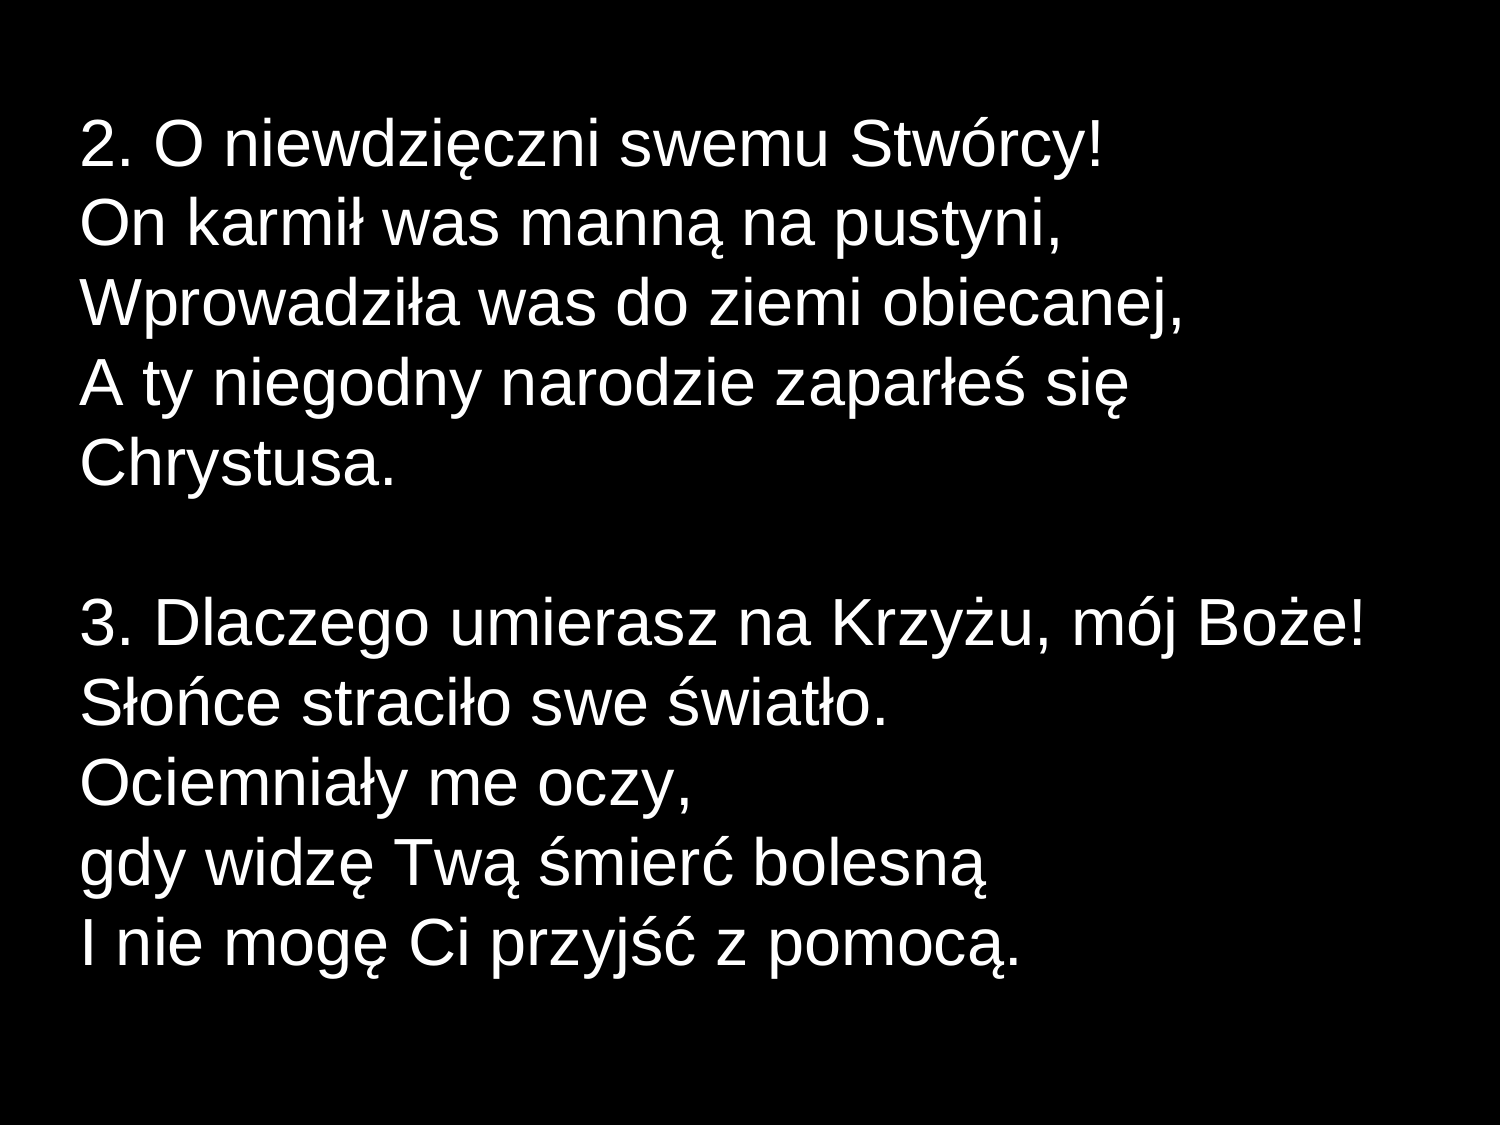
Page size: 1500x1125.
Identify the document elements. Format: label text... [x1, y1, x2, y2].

text_box 2. O niewdzięczni swemu Stwórcy! On karmił was manną na pustyni, Wprowadziła was do ziemi obiecanej, A ty niegodny narodzie zaparłeś się Chrystusa. 3. Dlaczego umierasz na Krzyżu, mój Boże! Słońce straciło swe światło. Ociemniały me oczy, gdy widzę Twą śmierć bolesną I nie mogę Ci przyjść z pomocą. [64, 91, 1483, 987]
